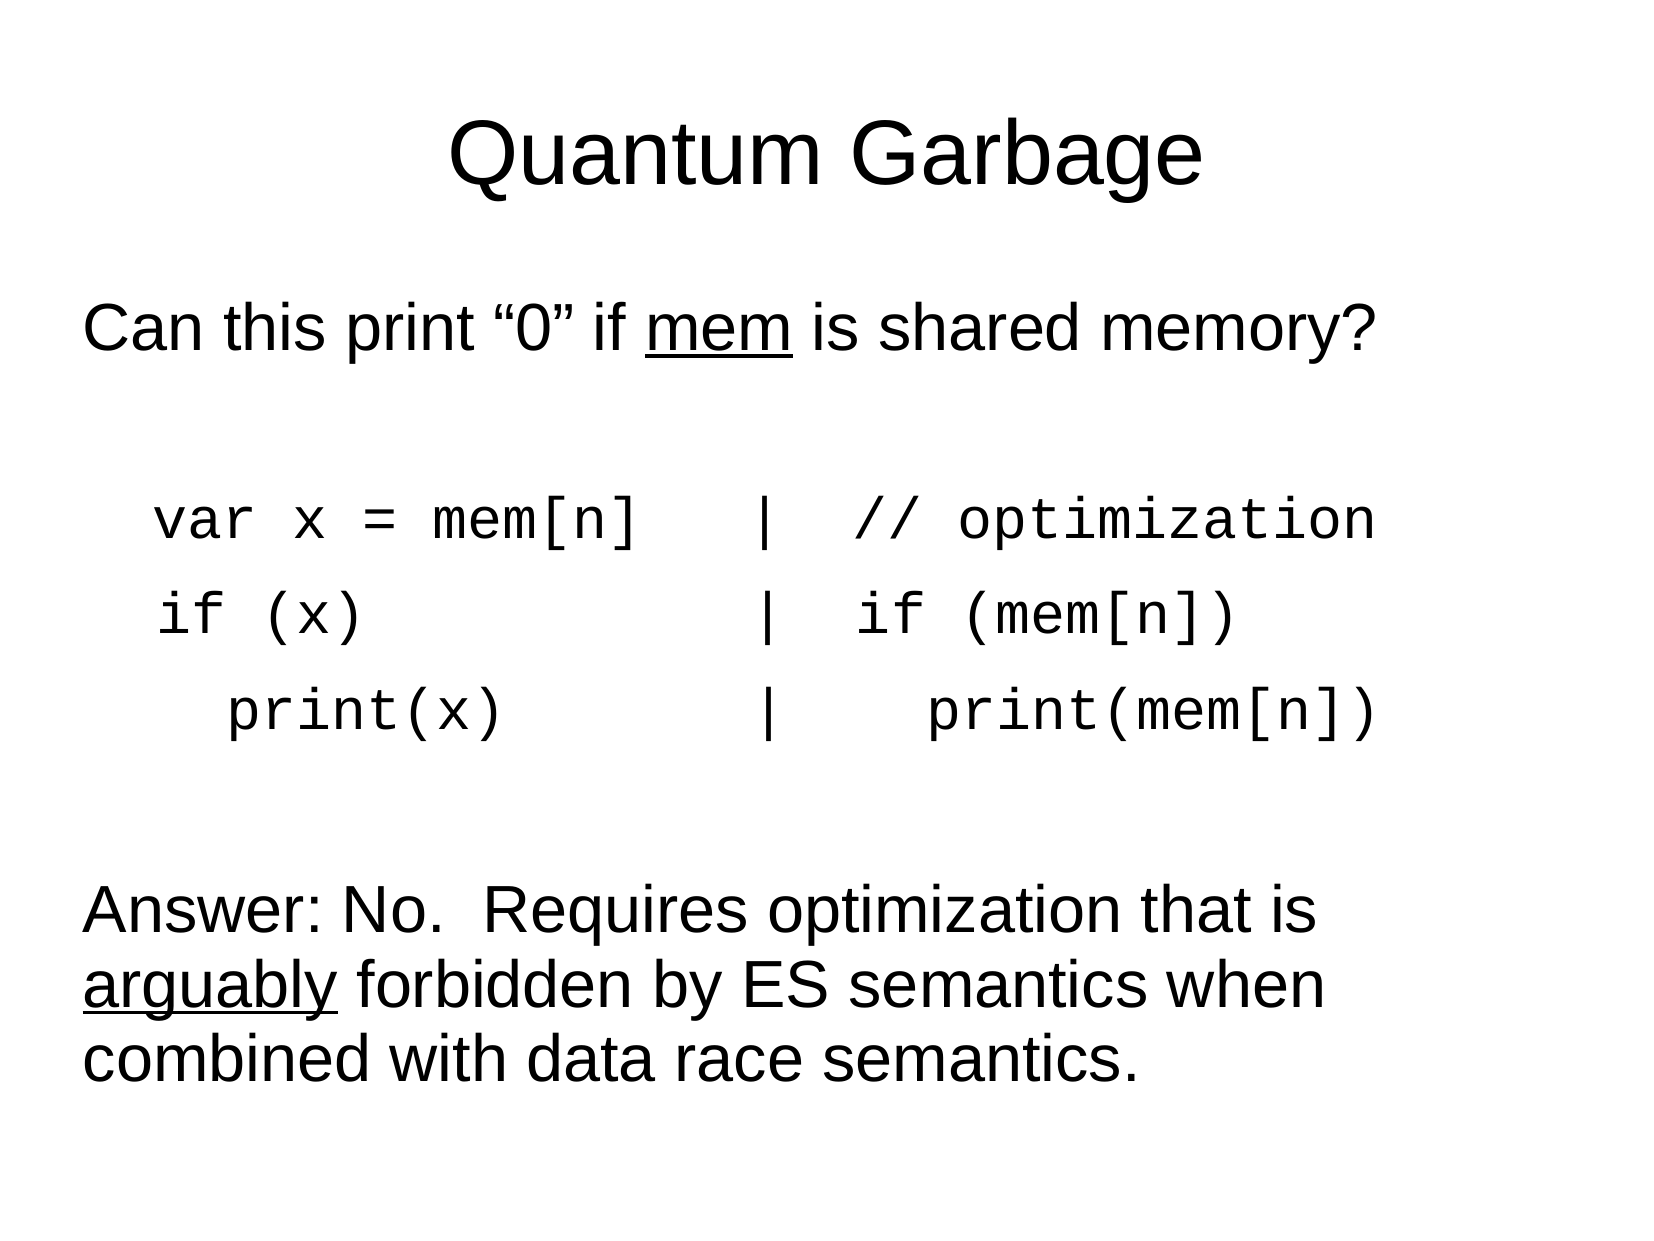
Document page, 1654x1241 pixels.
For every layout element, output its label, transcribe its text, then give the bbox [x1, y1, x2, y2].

title Quantum Garbage [82, 49, 1571, 257]
list Can this print “0” if mem is shared memory? var x = mem[n] | // optimization if (x) | if (mem[n]) print(x) | print(mem[n]) Answer: No. Requires optimization that is arguably forbidden by ES semantics when combined with data race semantics. [82, 290, 1571, 1096]
